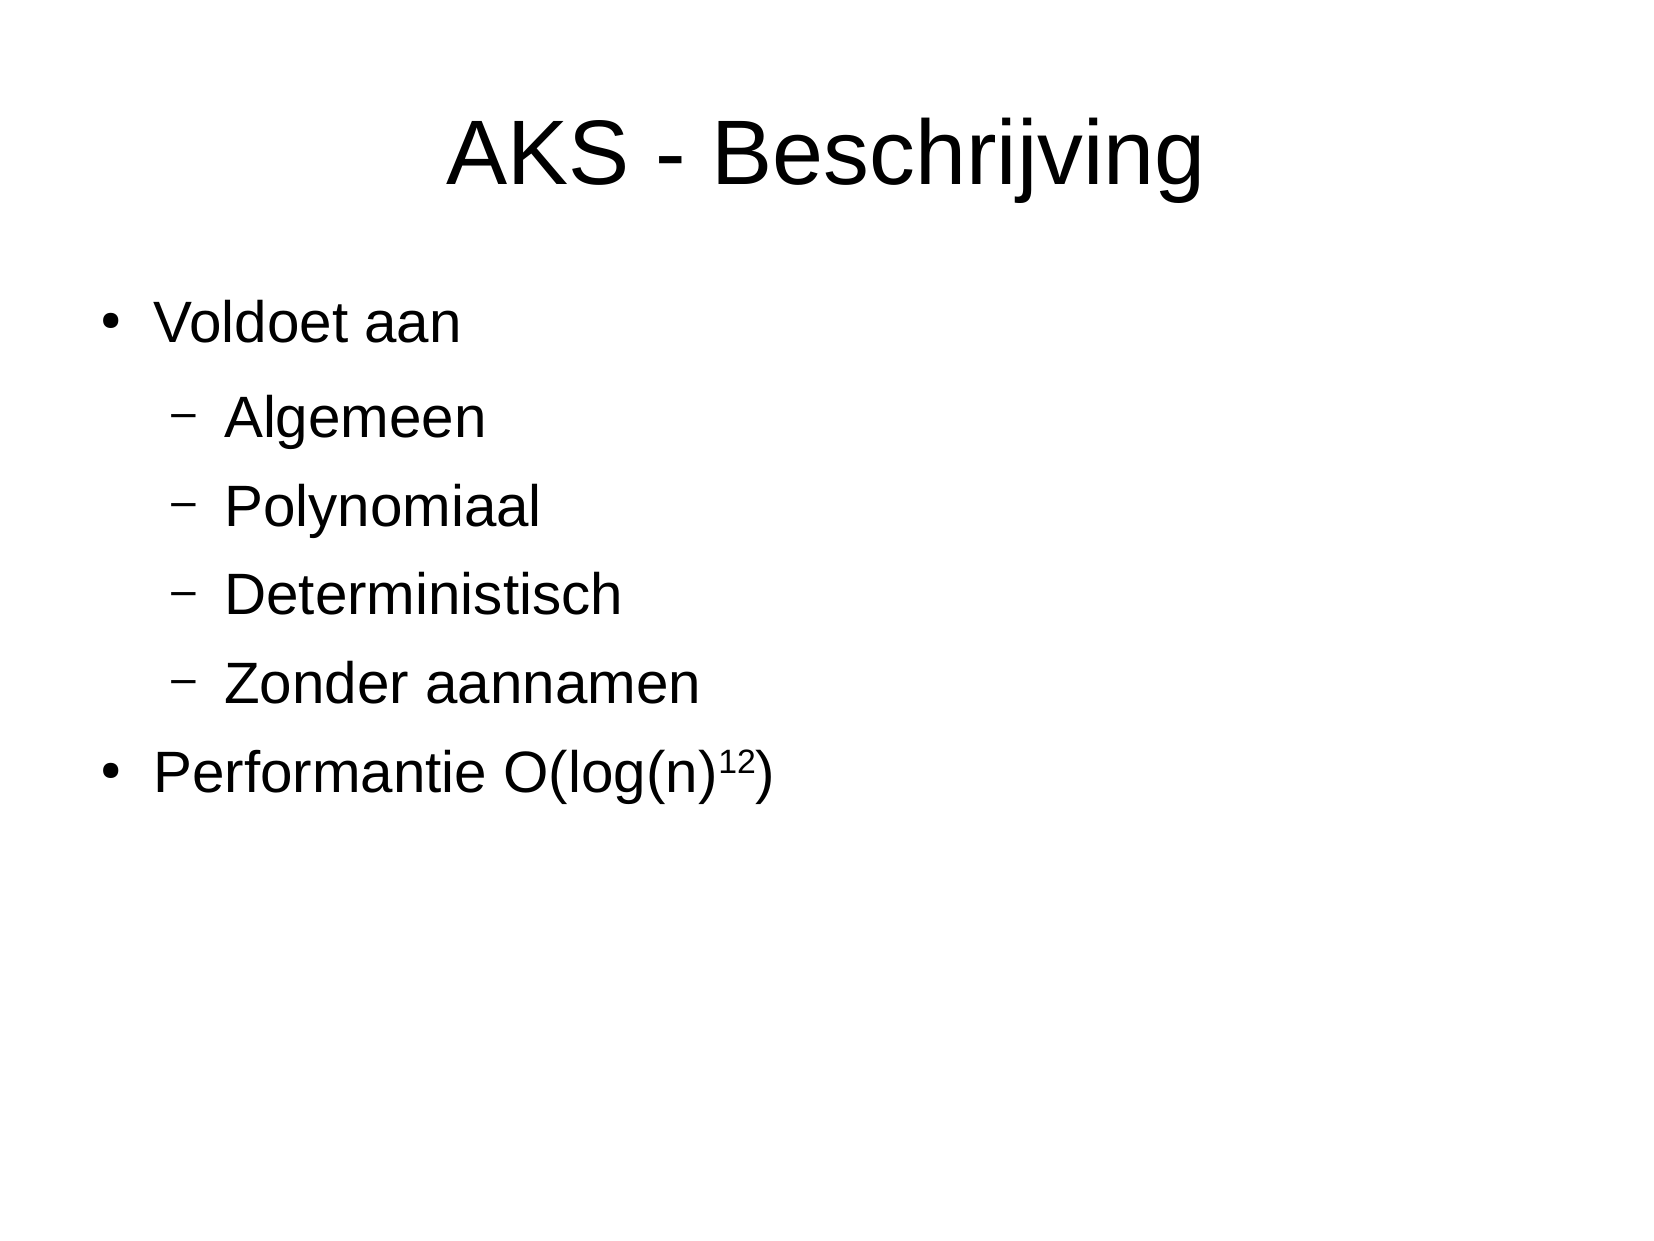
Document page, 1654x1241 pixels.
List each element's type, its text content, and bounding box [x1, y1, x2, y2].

list Voldoet aan Algemeen Polynomiaal Deterministisch Zonder aannamen Performantie O(log(n)12) [82, 290, 1571, 1010]
title AKS - Beschrijving [82, 49, 1571, 257]
